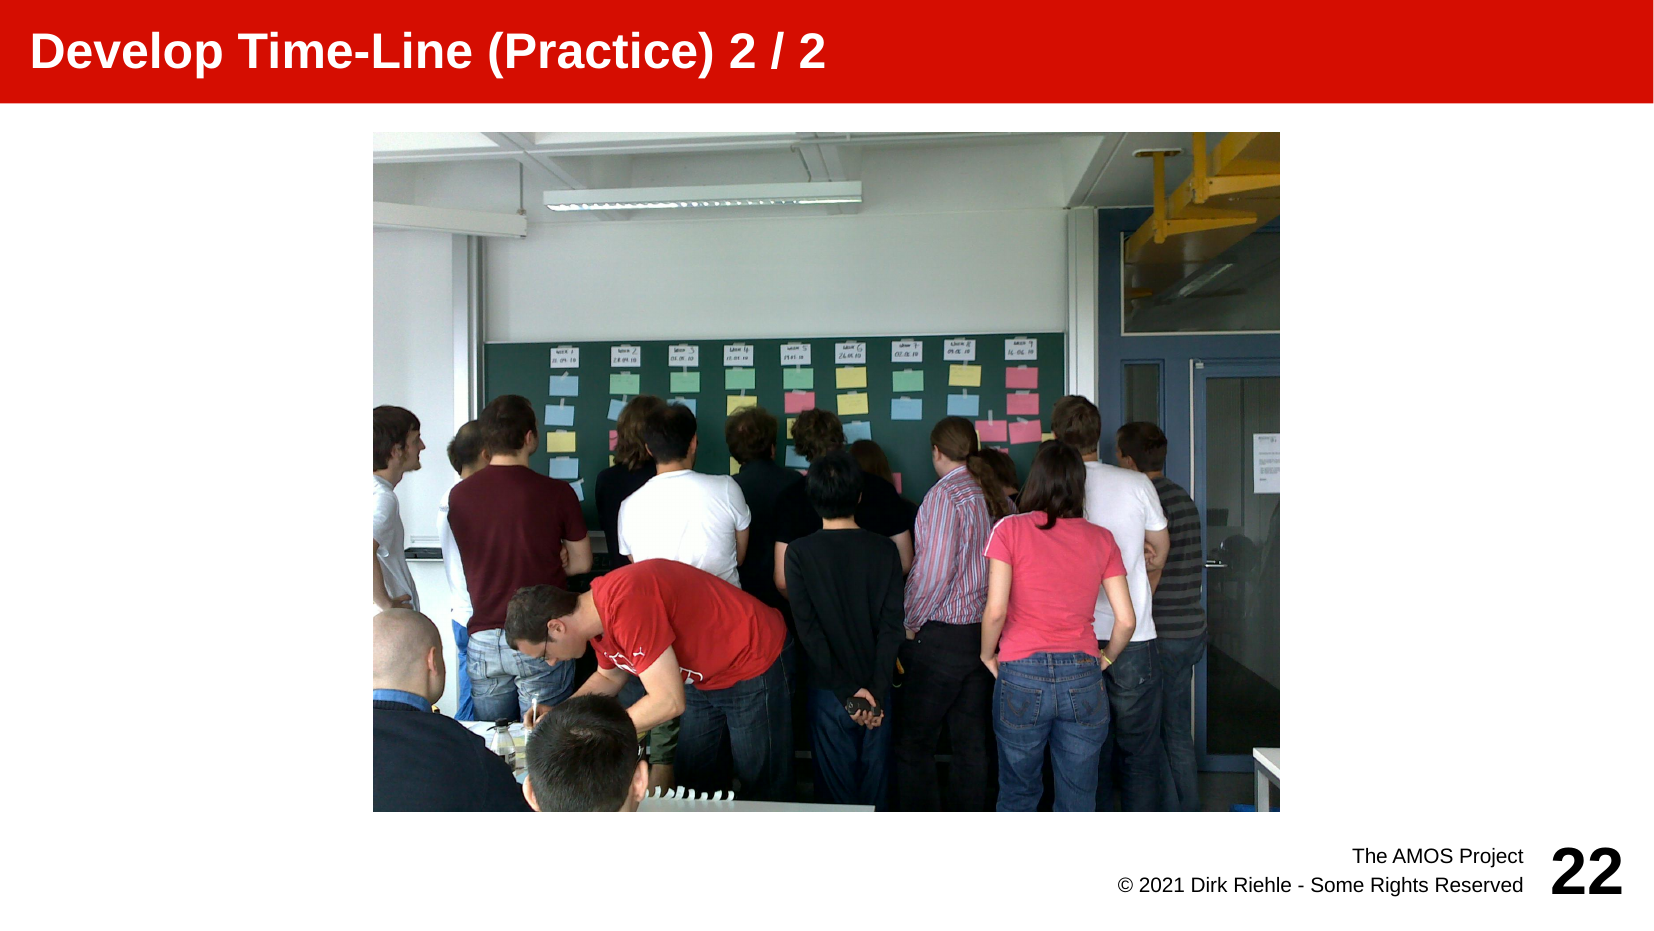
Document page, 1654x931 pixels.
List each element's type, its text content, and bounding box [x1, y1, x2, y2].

picture [373, 132, 1280, 813]
title Develop Time-Line (Practice) 2 / 2 [0, 0, 1654, 104]
